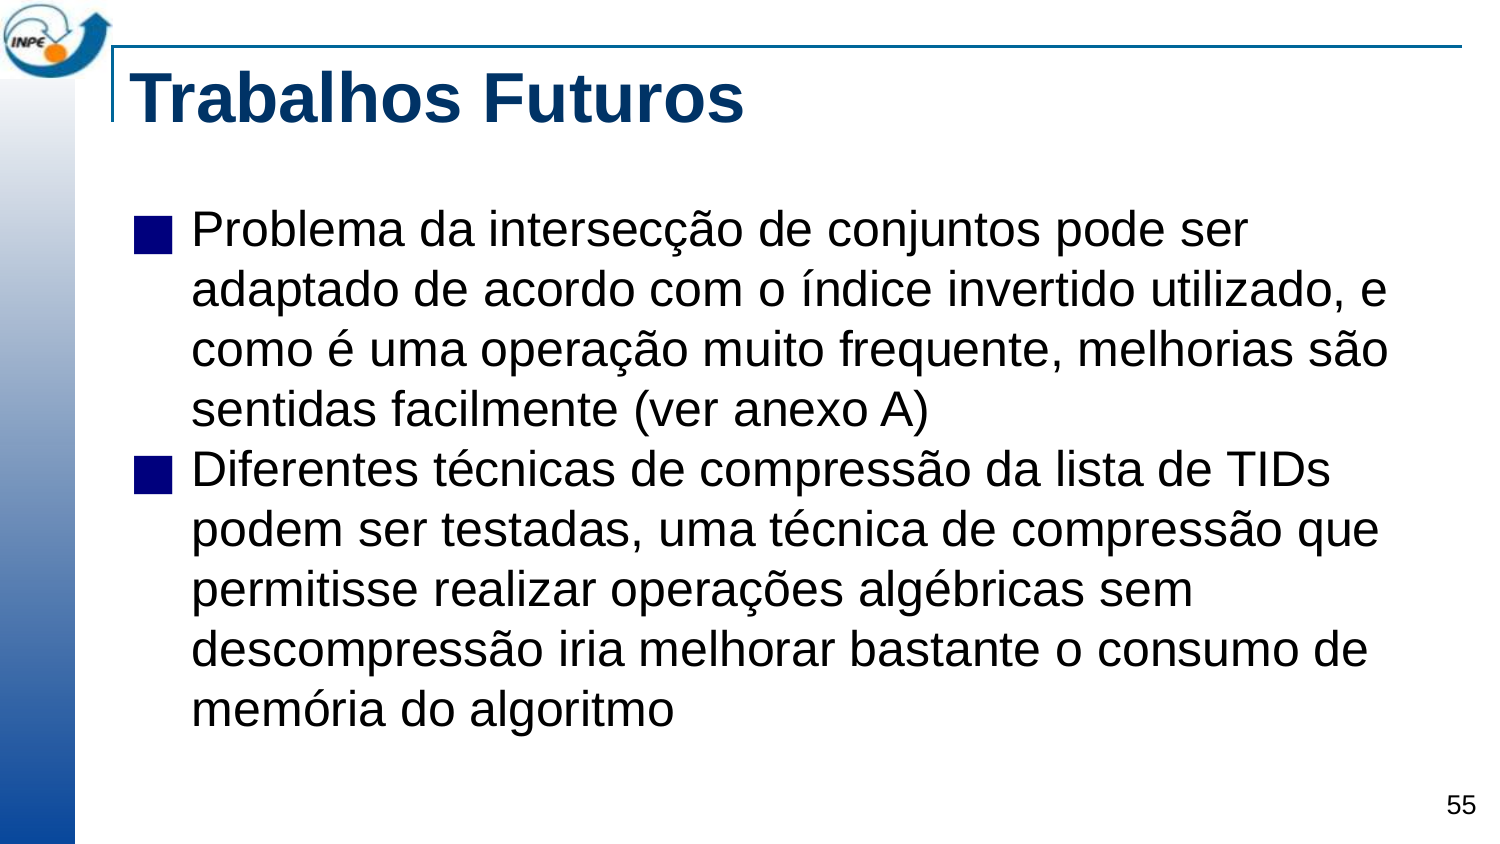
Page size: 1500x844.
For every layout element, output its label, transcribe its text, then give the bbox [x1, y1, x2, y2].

picture [0, 0, 113, 79]
slide_number <number> [1403, 779, 1494, 844]
title Trabalhos Futuros [112, 46, 1450, 141]
list Problema da intersecção de conjuntos pode ser adaptado de acordo com o índice invertido utilizado, e como é uma operação muito frequente, melhorias são sentidas facilmente (ver anexo A) Diferentes técnicas de compressão da lista de TIDs podem ser testadas, uma técnica de compressão que permitisse realizar operações algébricas sem descompressão iria melhorar bastante o consumo de memória do algoritmo [99, 187, 1450, 769]
